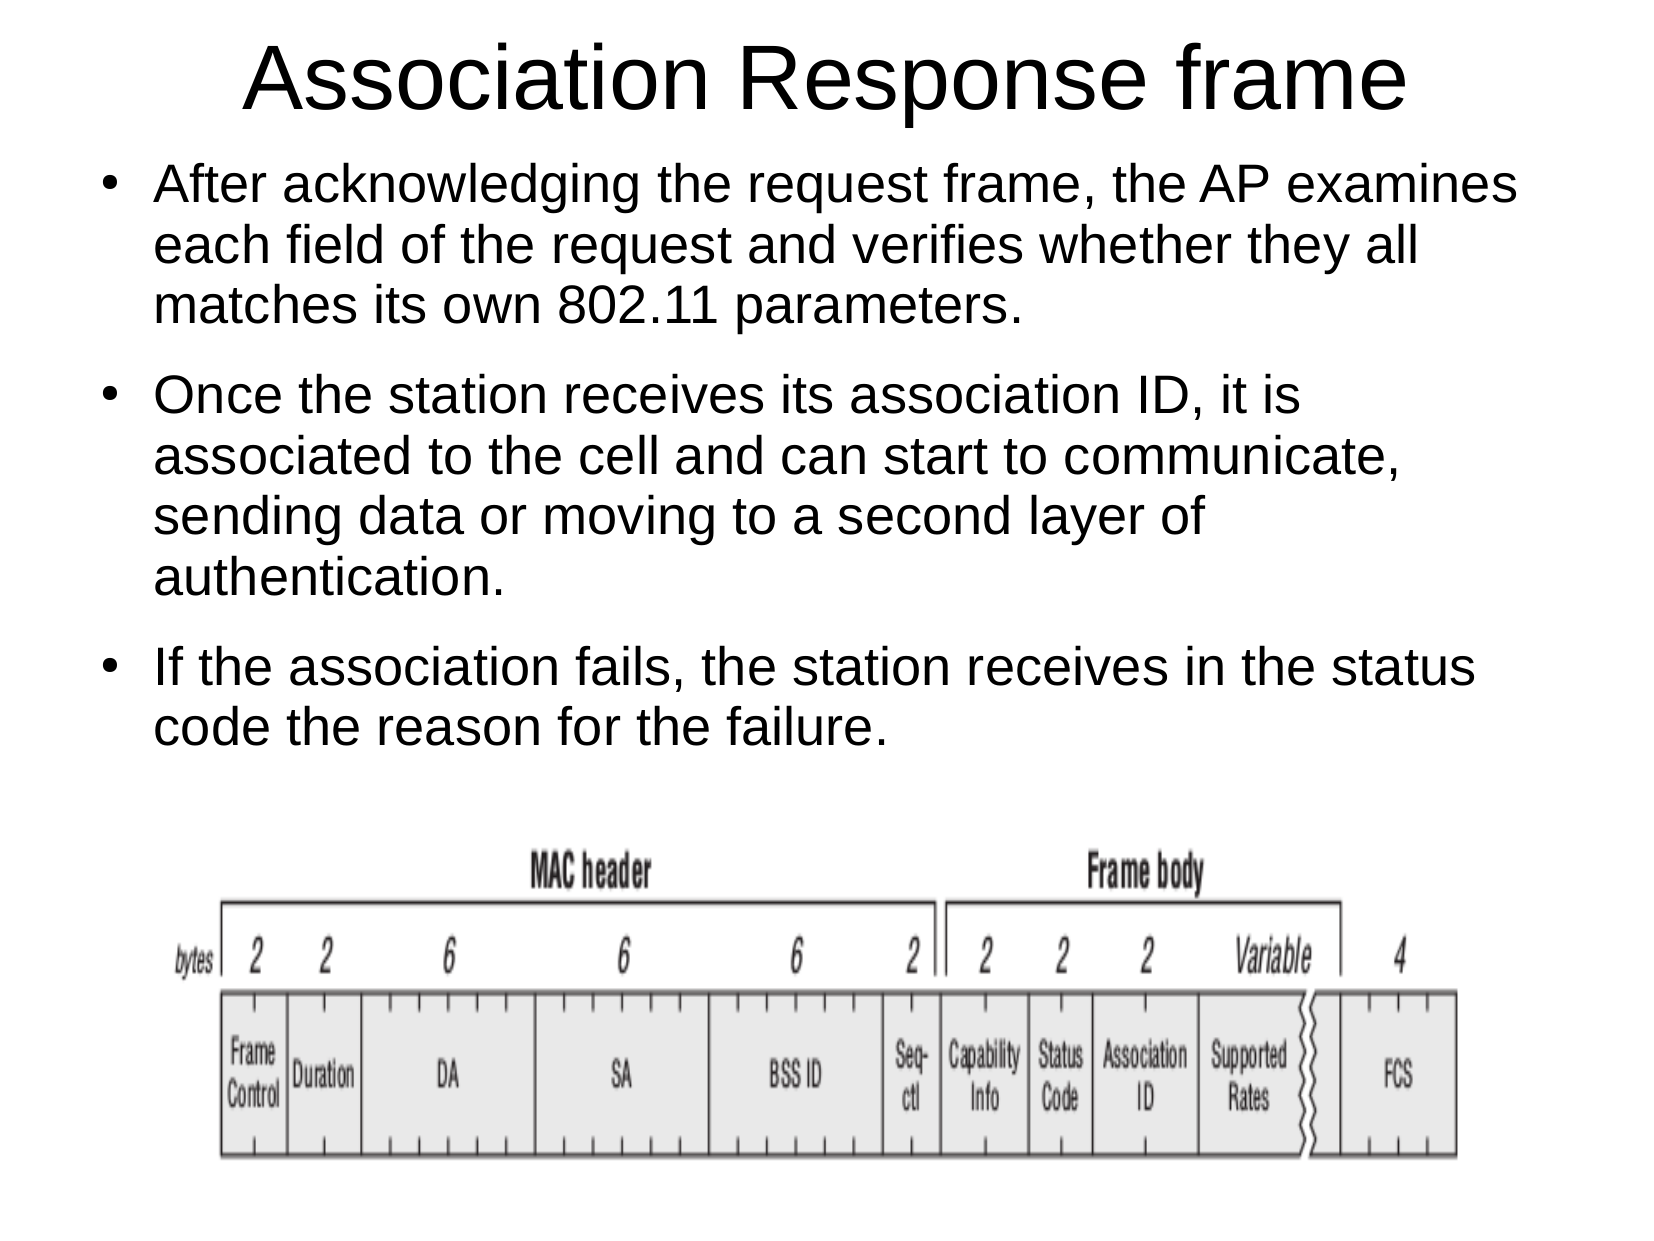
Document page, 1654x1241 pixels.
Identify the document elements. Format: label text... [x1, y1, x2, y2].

title Association Response frame [82, 13, 1571, 142]
picture [118, 791, 1501, 1229]
list After acknowledging the request frame, the AP examines each field of the request and verifies whether they all matches its own 802.11 parameters. Once the station receives its association ID, it is associated to the cell and can start to communicate, sending data or moving to a second layer of authentication. If the association fails, the station receives in the status code the reason for the failure. [82, 153, 1571, 1010]
